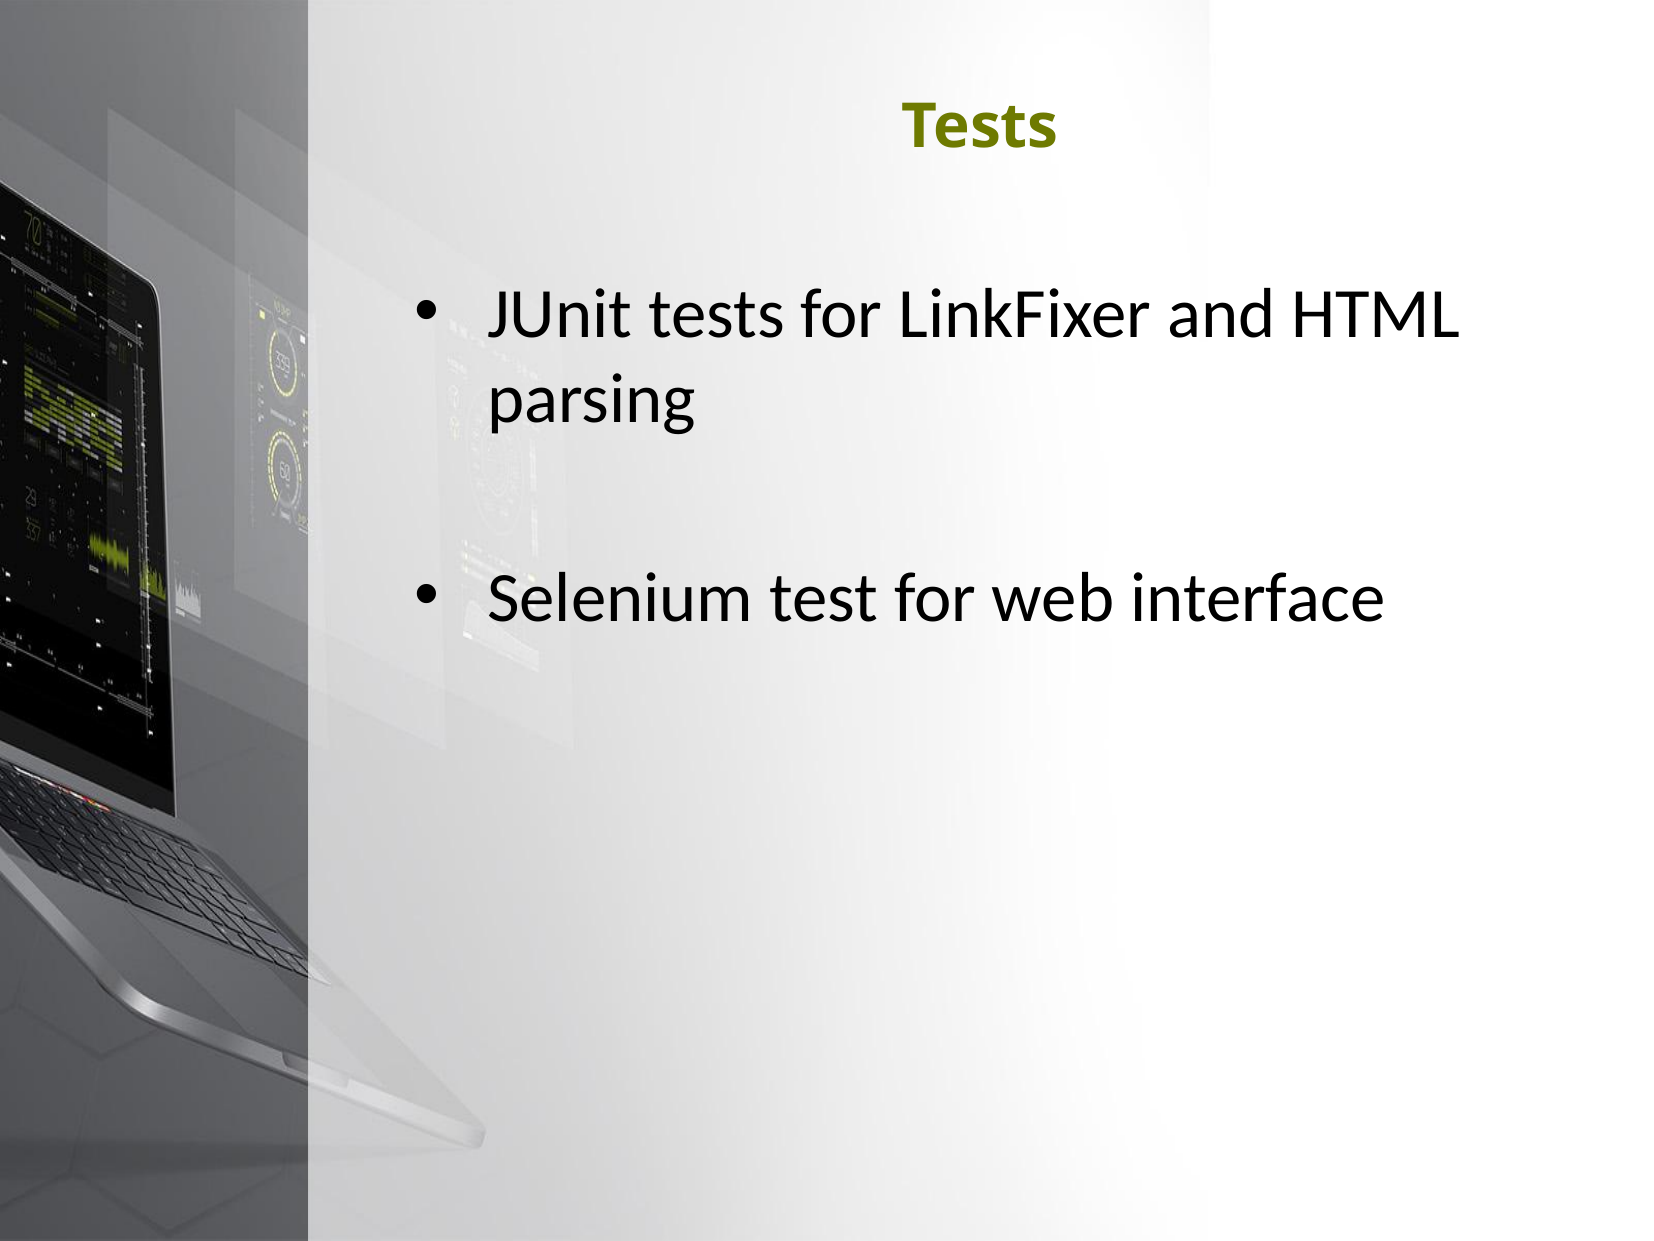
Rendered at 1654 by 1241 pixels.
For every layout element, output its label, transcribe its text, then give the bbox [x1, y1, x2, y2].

text_box Tests [393, 60, 1567, 257]
picture [0, 0, 1654, 1241]
list JUnit tests for LinkFixer and HTML parsing Selenium test for web interface [393, 257, 1567, 1131]
